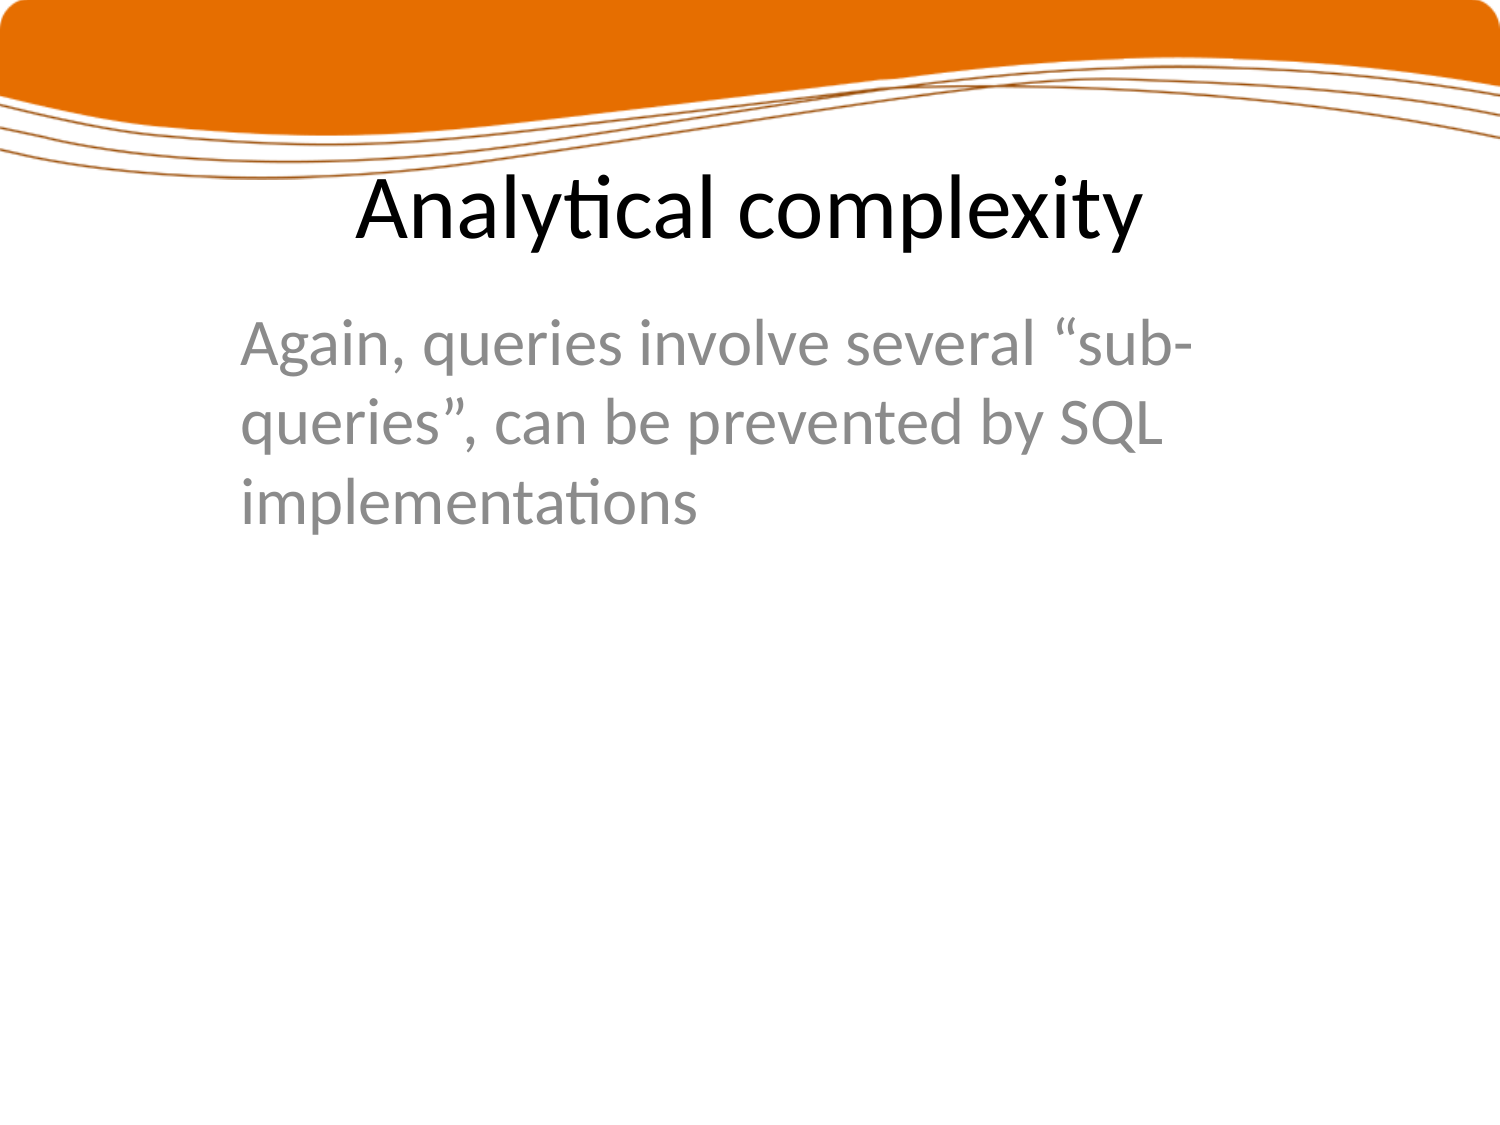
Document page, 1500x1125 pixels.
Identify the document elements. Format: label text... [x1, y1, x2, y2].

picture [0, 0, 1500, 180]
title Analytical complexity [75, 125, 1425, 279]
subtitle Again, queries involve several “sub-queries”, can be prevented by SQL implementations [225, 290, 1275, 988]
